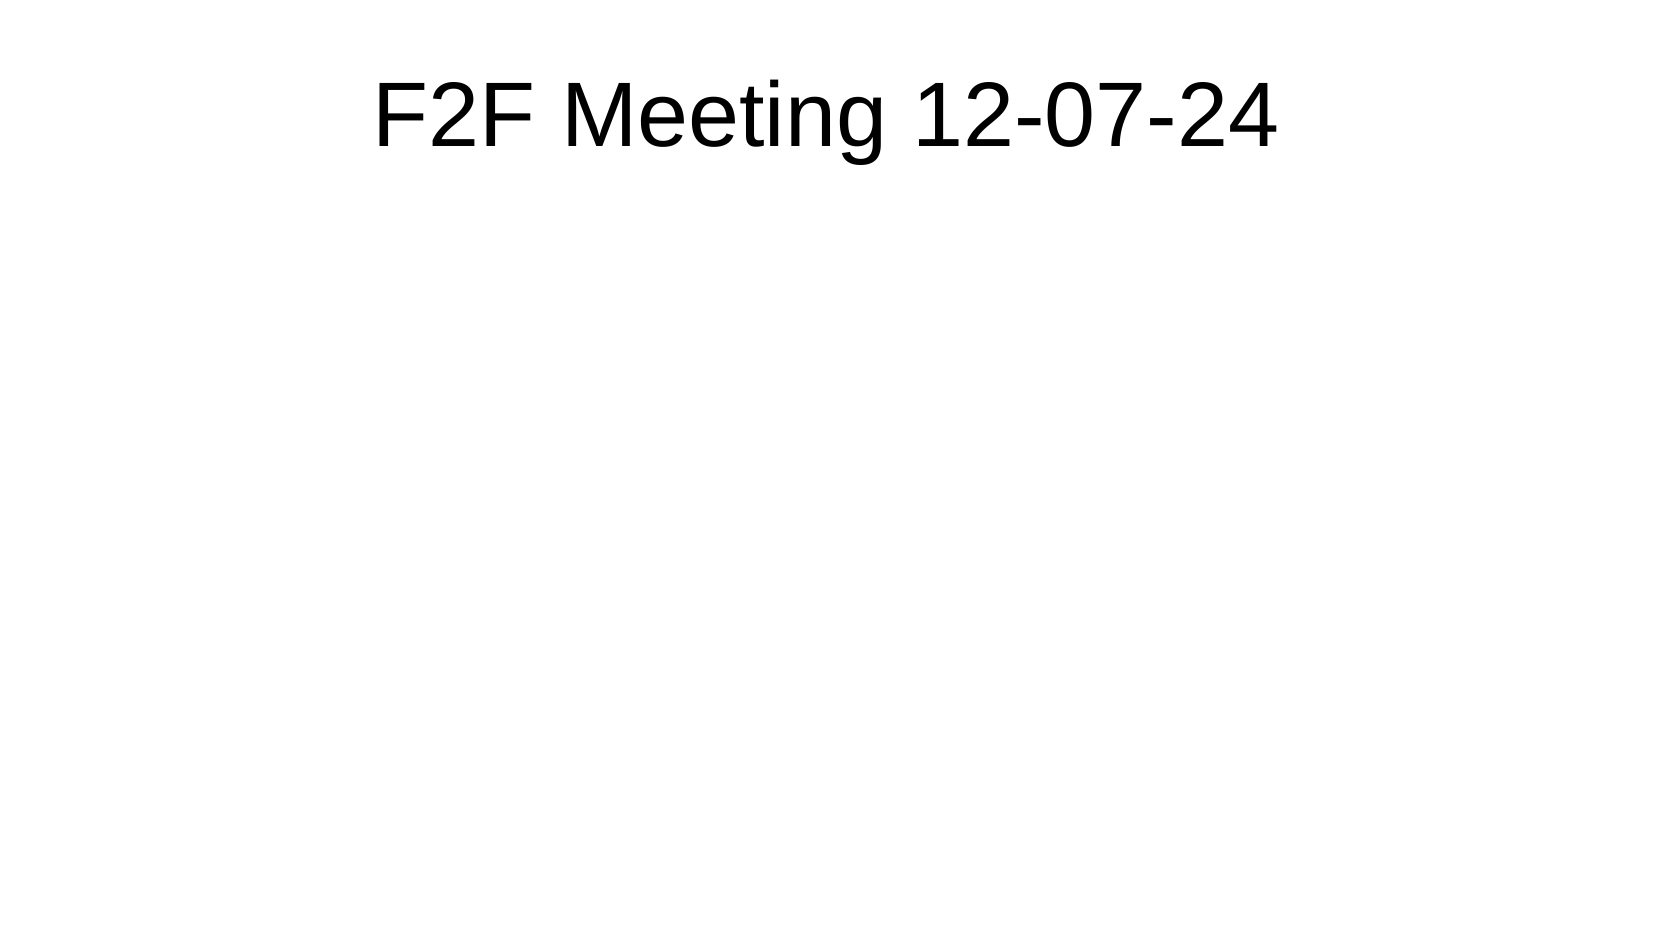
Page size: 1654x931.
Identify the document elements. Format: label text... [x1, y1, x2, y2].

title F2F Meeting 12-07-24 [82, 37, 1571, 193]
